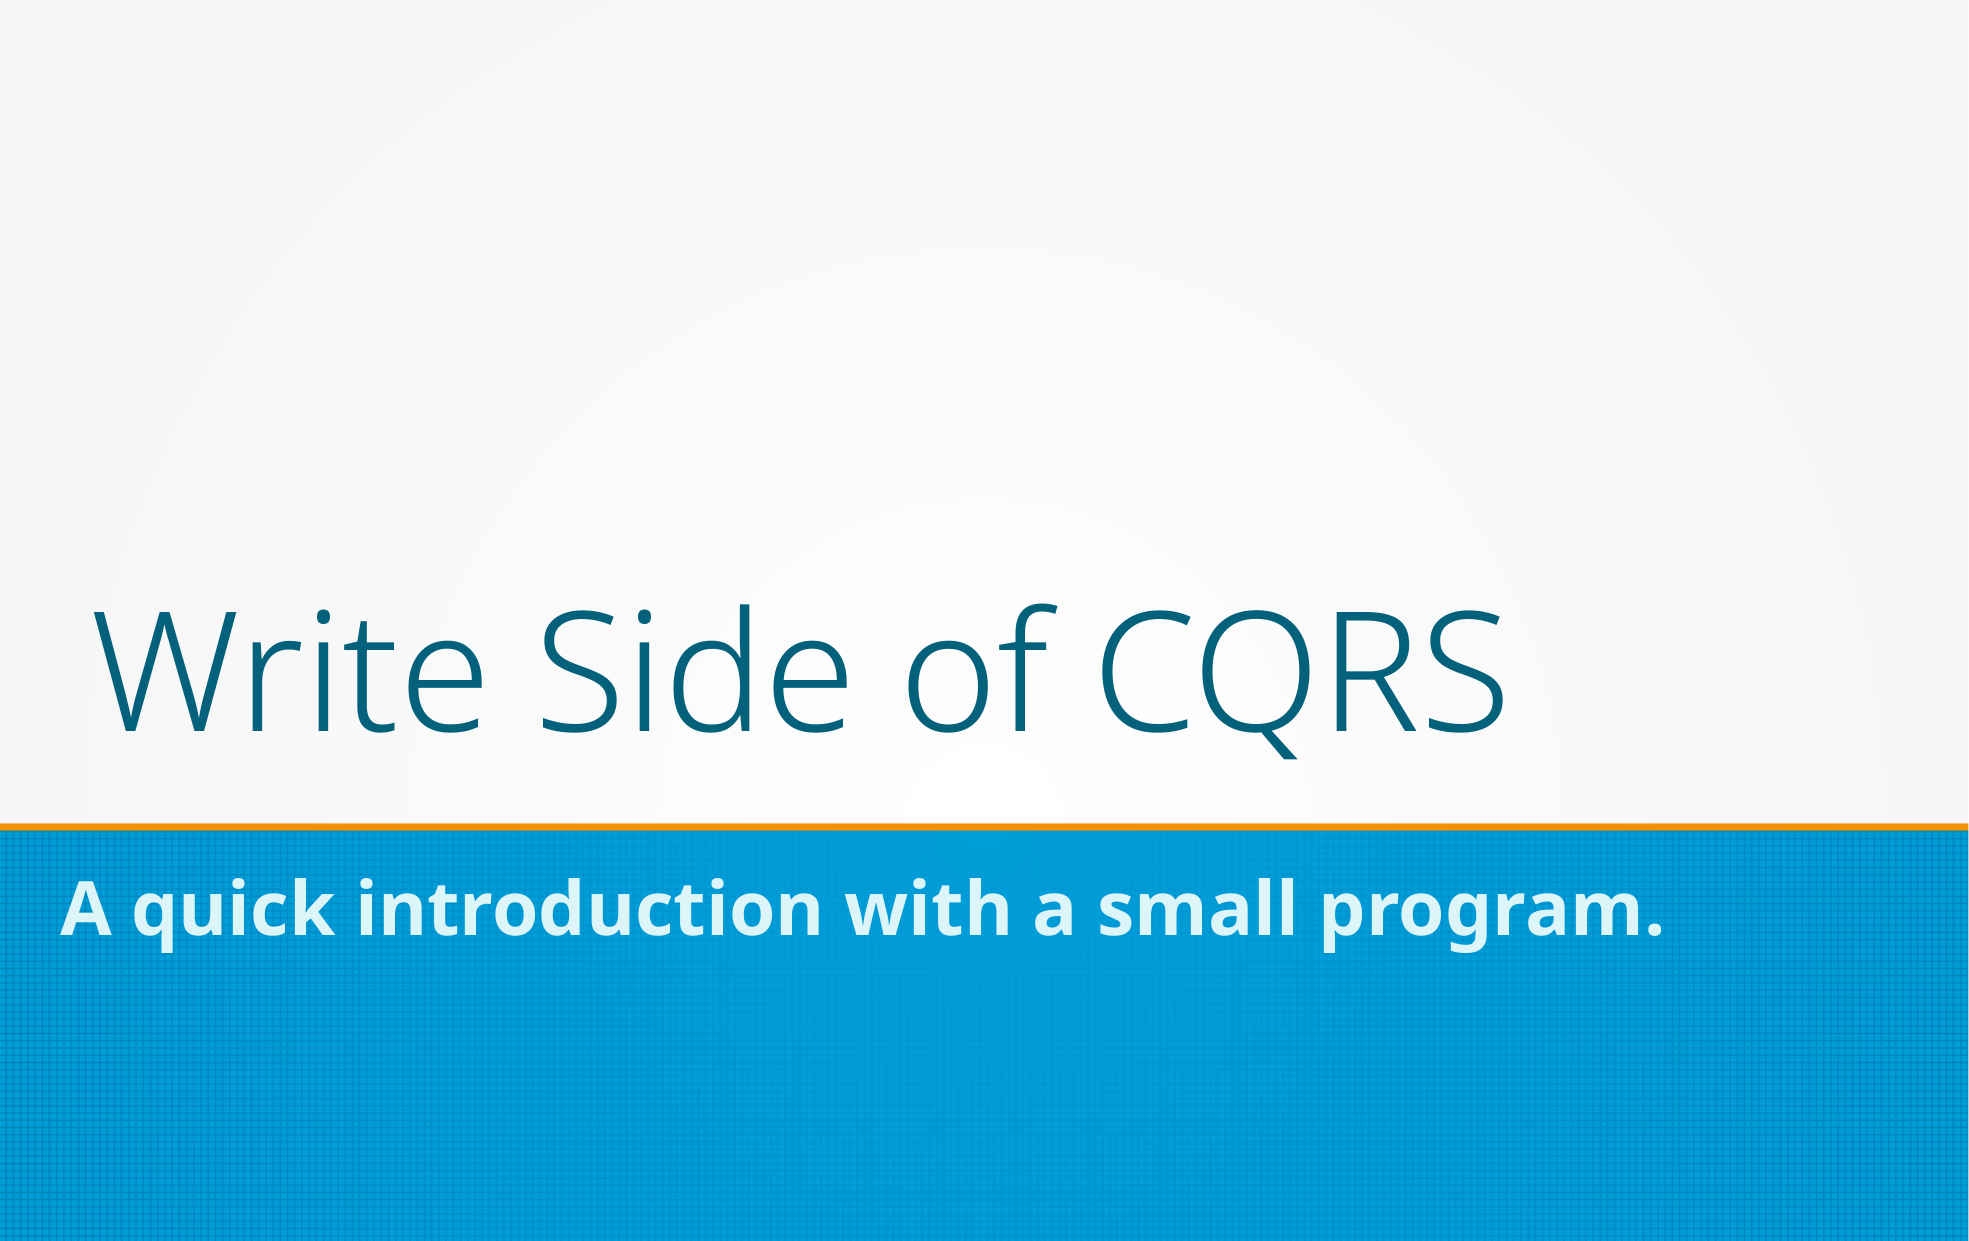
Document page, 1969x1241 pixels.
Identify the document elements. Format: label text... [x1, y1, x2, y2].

picture [0, 0, 1969, 830]
subtitle A quick introduction with a small program. [60, 855, 1831, 1205]
title Write Side of CQRS [90, 49, 1862, 781]
